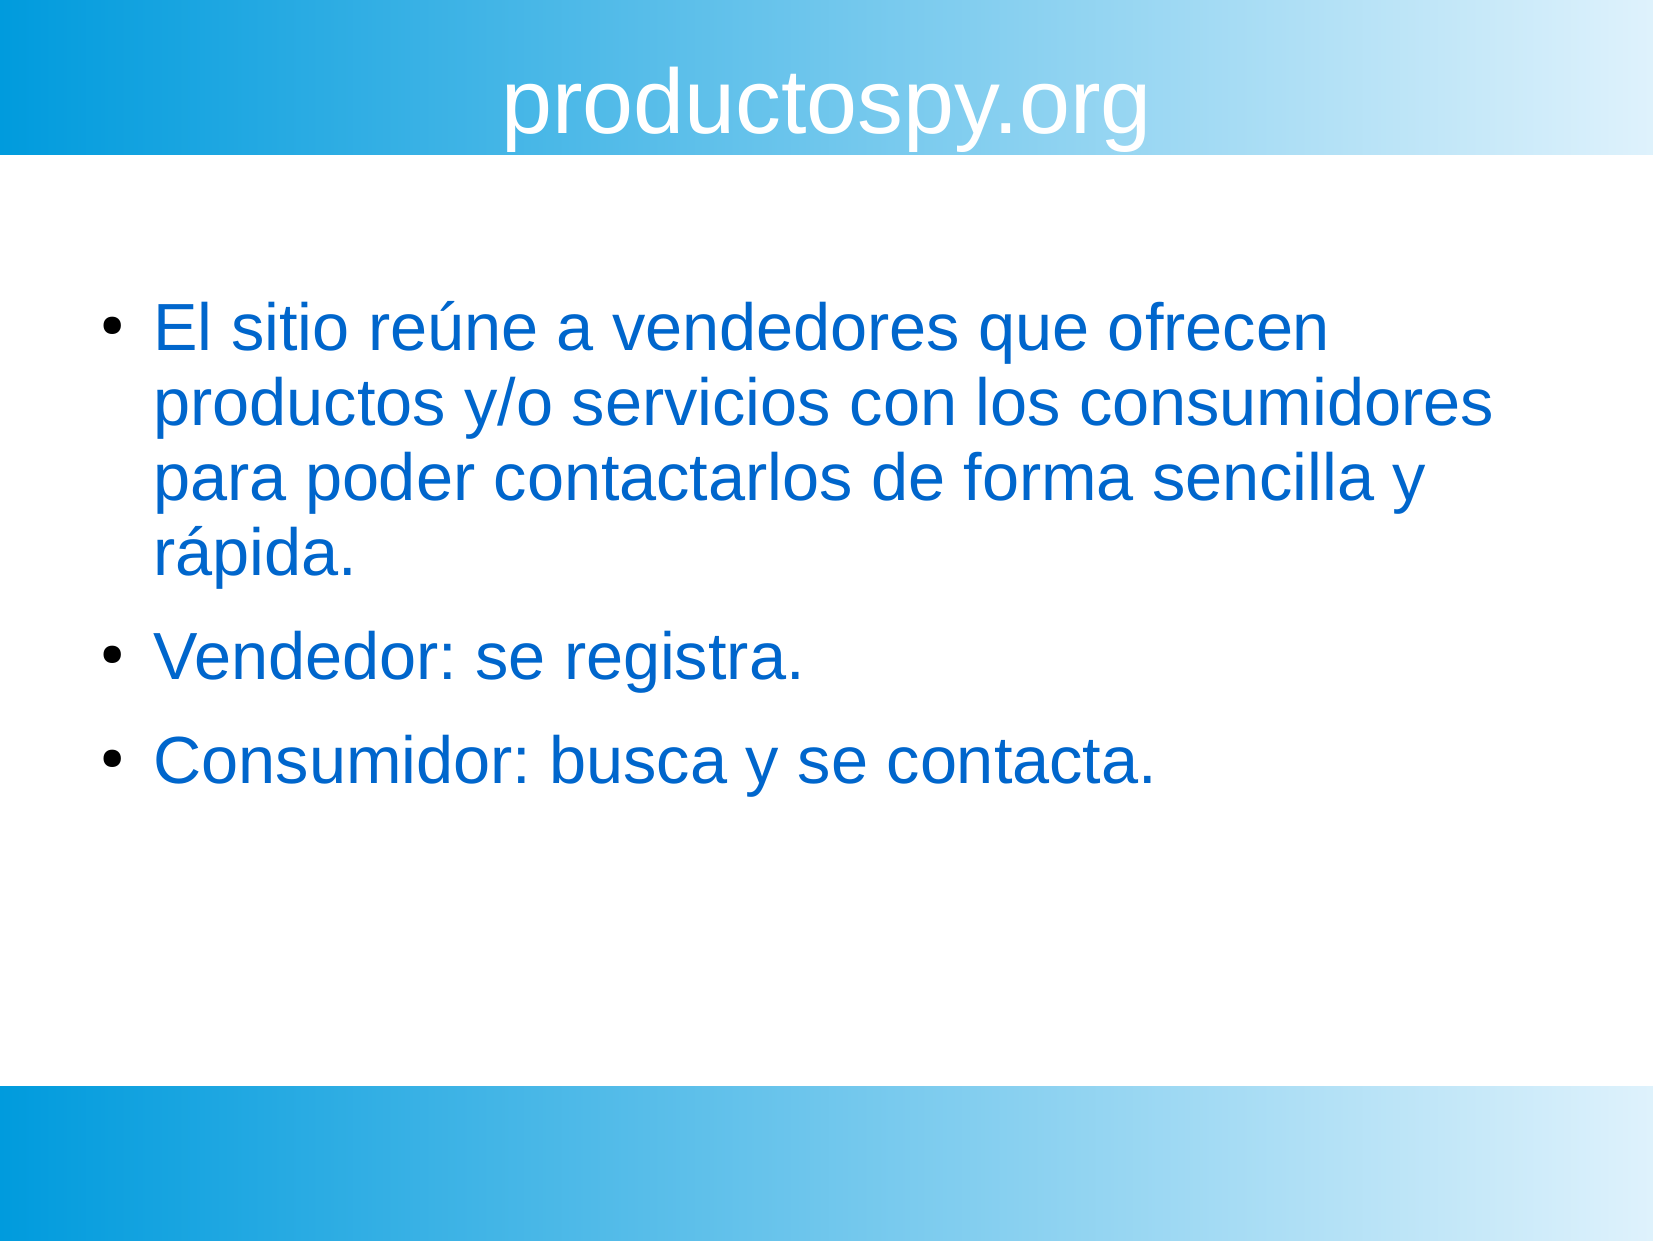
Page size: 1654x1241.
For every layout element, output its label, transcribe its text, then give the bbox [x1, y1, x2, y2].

title productospy.org [82, 49, 1571, 155]
list El sitio reúne a vendedores que ofrecen productos y/o servicios con los consumidores para poder contactarlos de forma sencilla y rápida. Vendedor: se registra. Consumidor: busca y se contacta. [82, 290, 1571, 1010]
